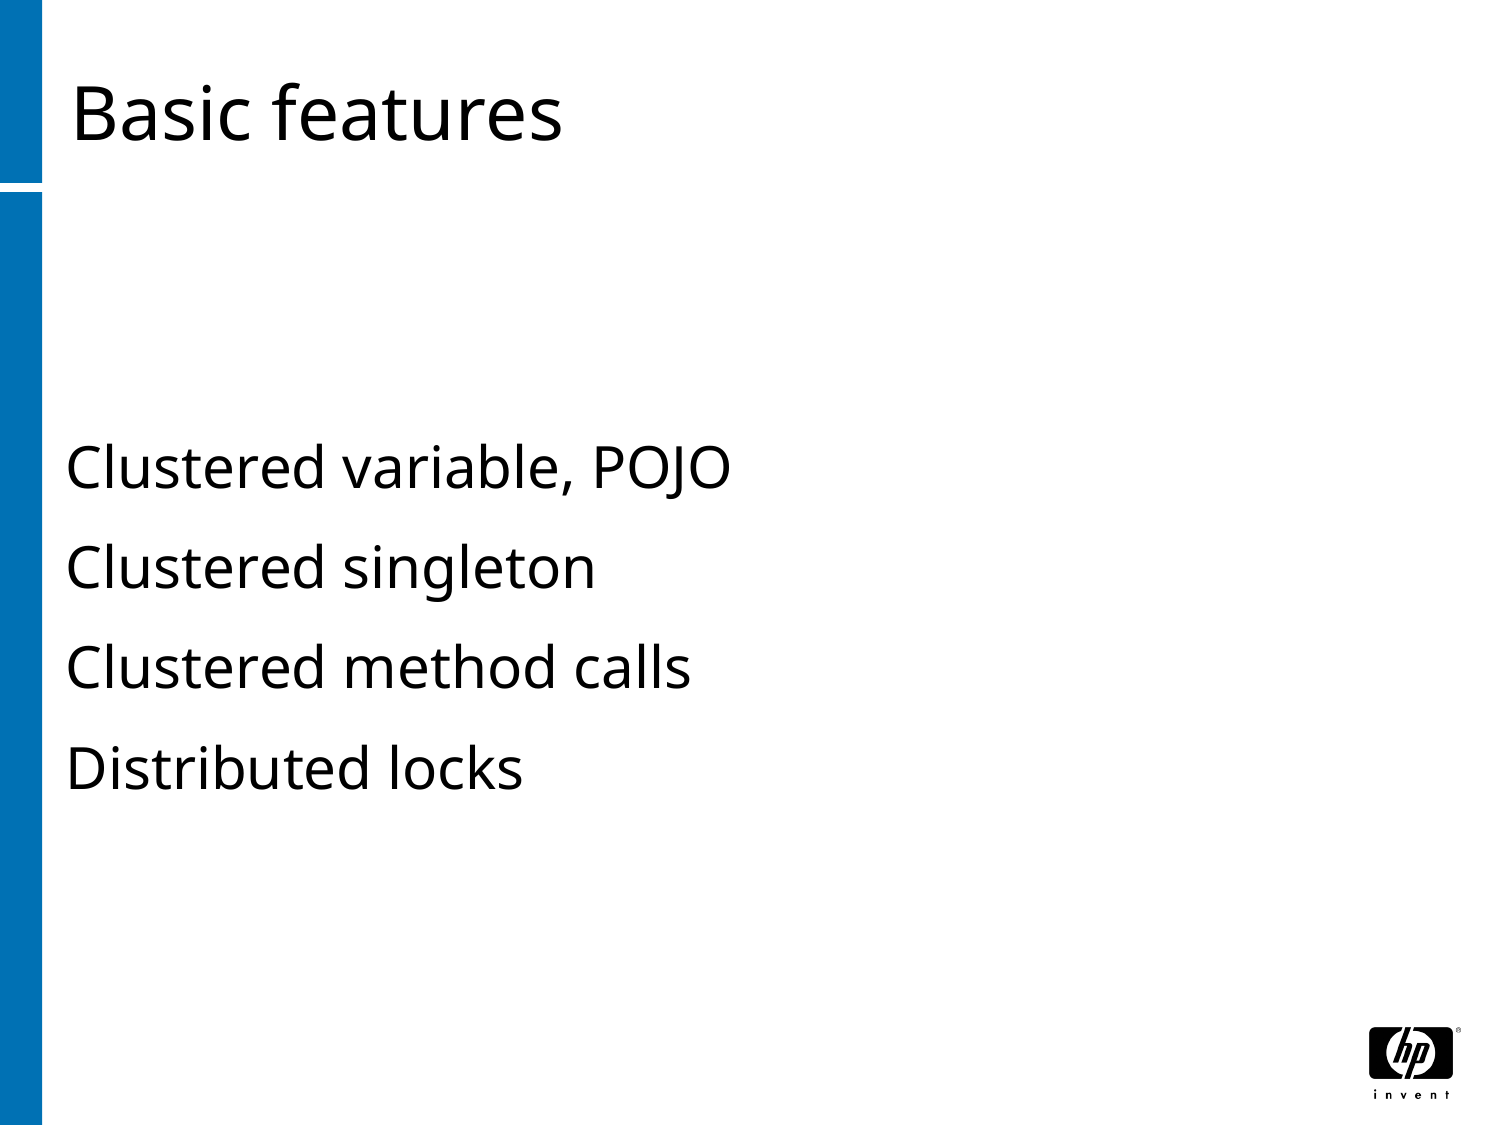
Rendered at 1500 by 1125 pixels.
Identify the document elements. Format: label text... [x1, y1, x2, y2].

subtitle Clustered variable, POJO Clustered singleton Clustered method calls Distributed locks [65, 244, 1423, 991]
title Basic features [70, 26, 1423, 199]
picture [1369, 1027, 1461, 1099]
